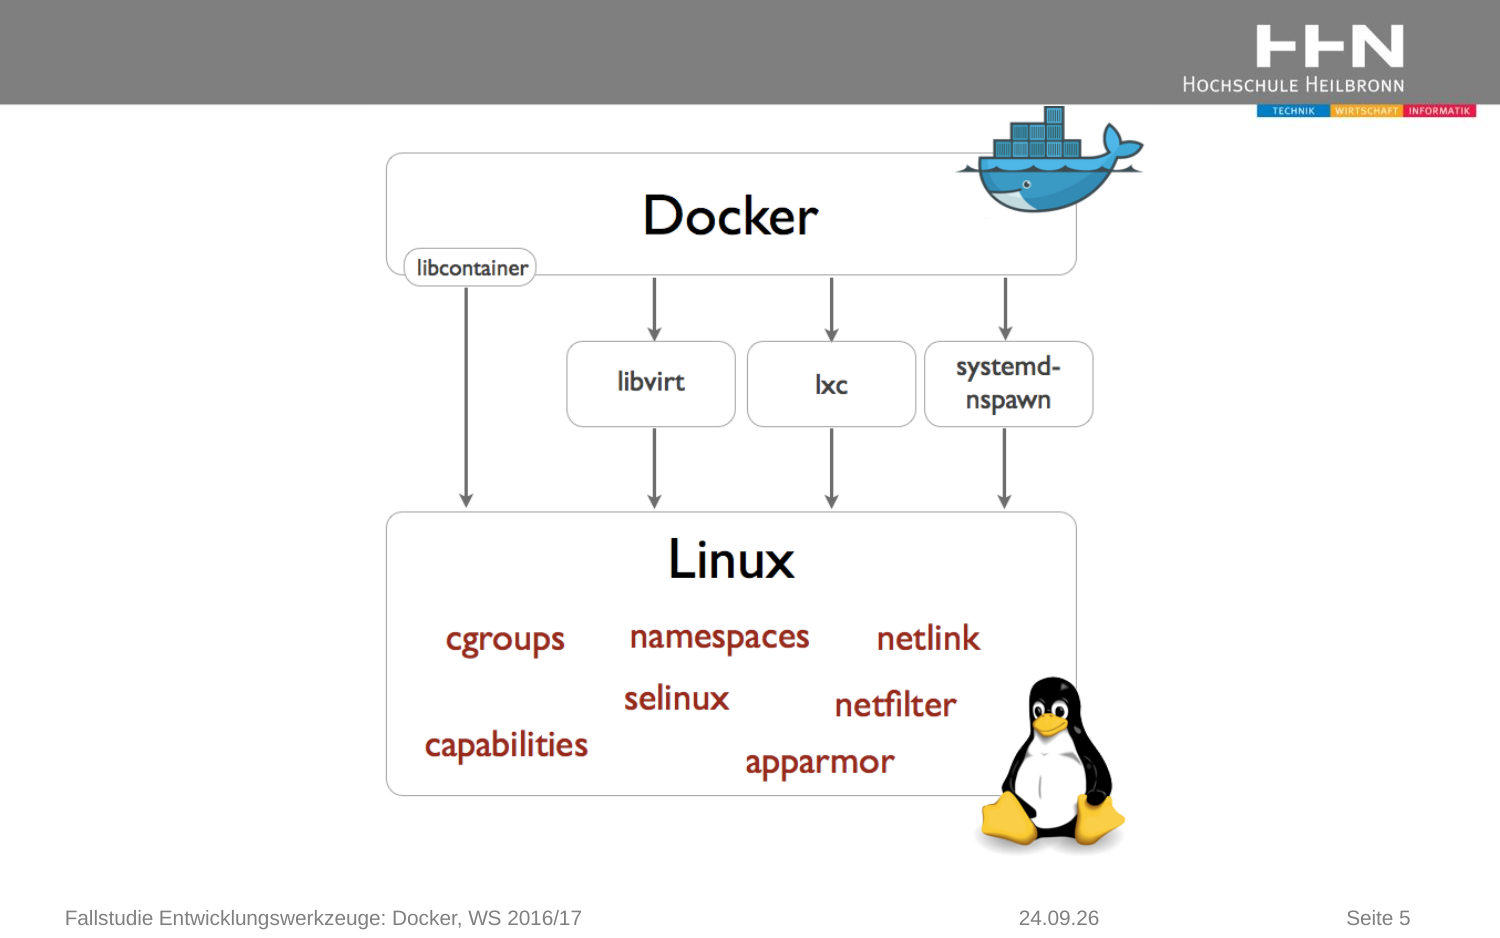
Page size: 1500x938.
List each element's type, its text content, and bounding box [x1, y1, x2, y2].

slide_number Seite <number> [1331, 896, 1493, 927]
slide_number 13.12.16 [1003, 896, 1223, 937]
picture [0, 0, 1500, 938]
footer Fallstudie Entwicklungswerkzeuge: Docker, WS 2016/17 [64, 896, 904, 933]
